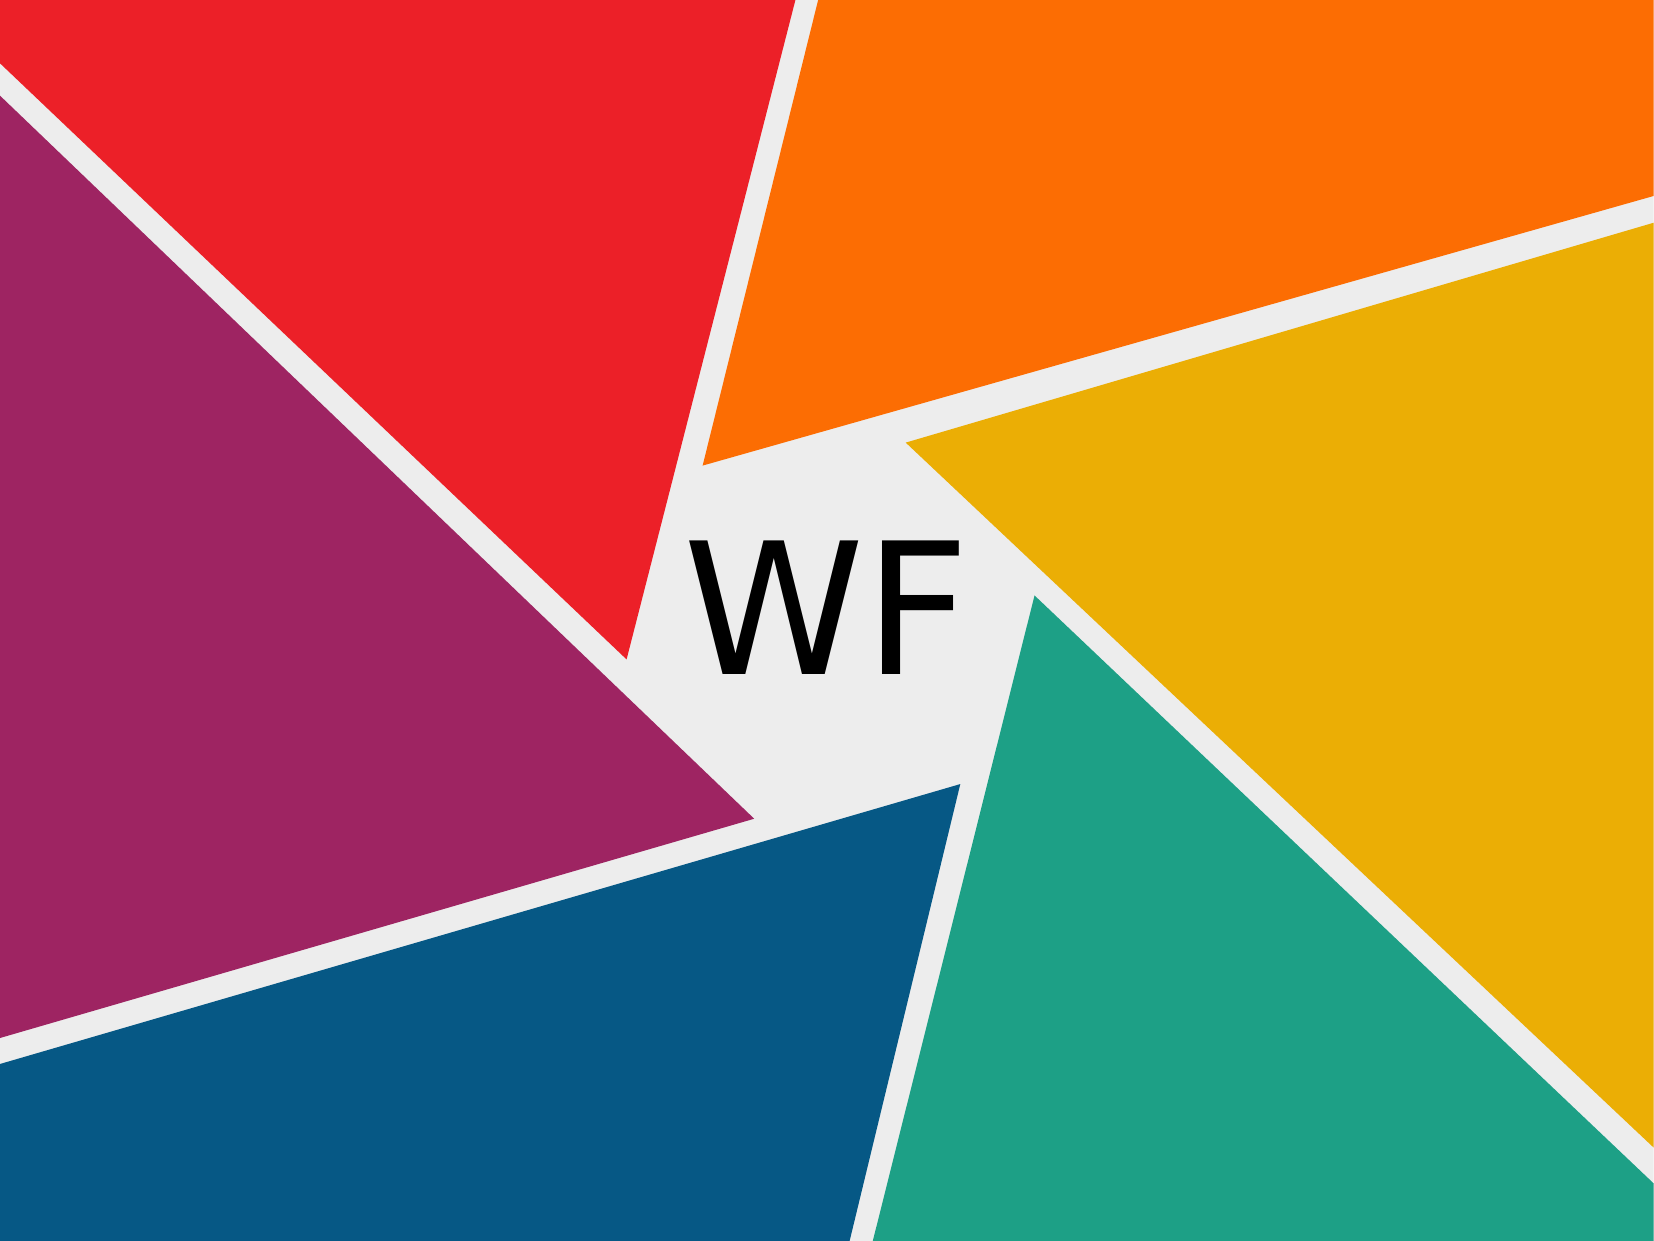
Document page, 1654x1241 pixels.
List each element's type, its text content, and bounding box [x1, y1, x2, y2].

list WF [82, 290, 1571, 1010]
